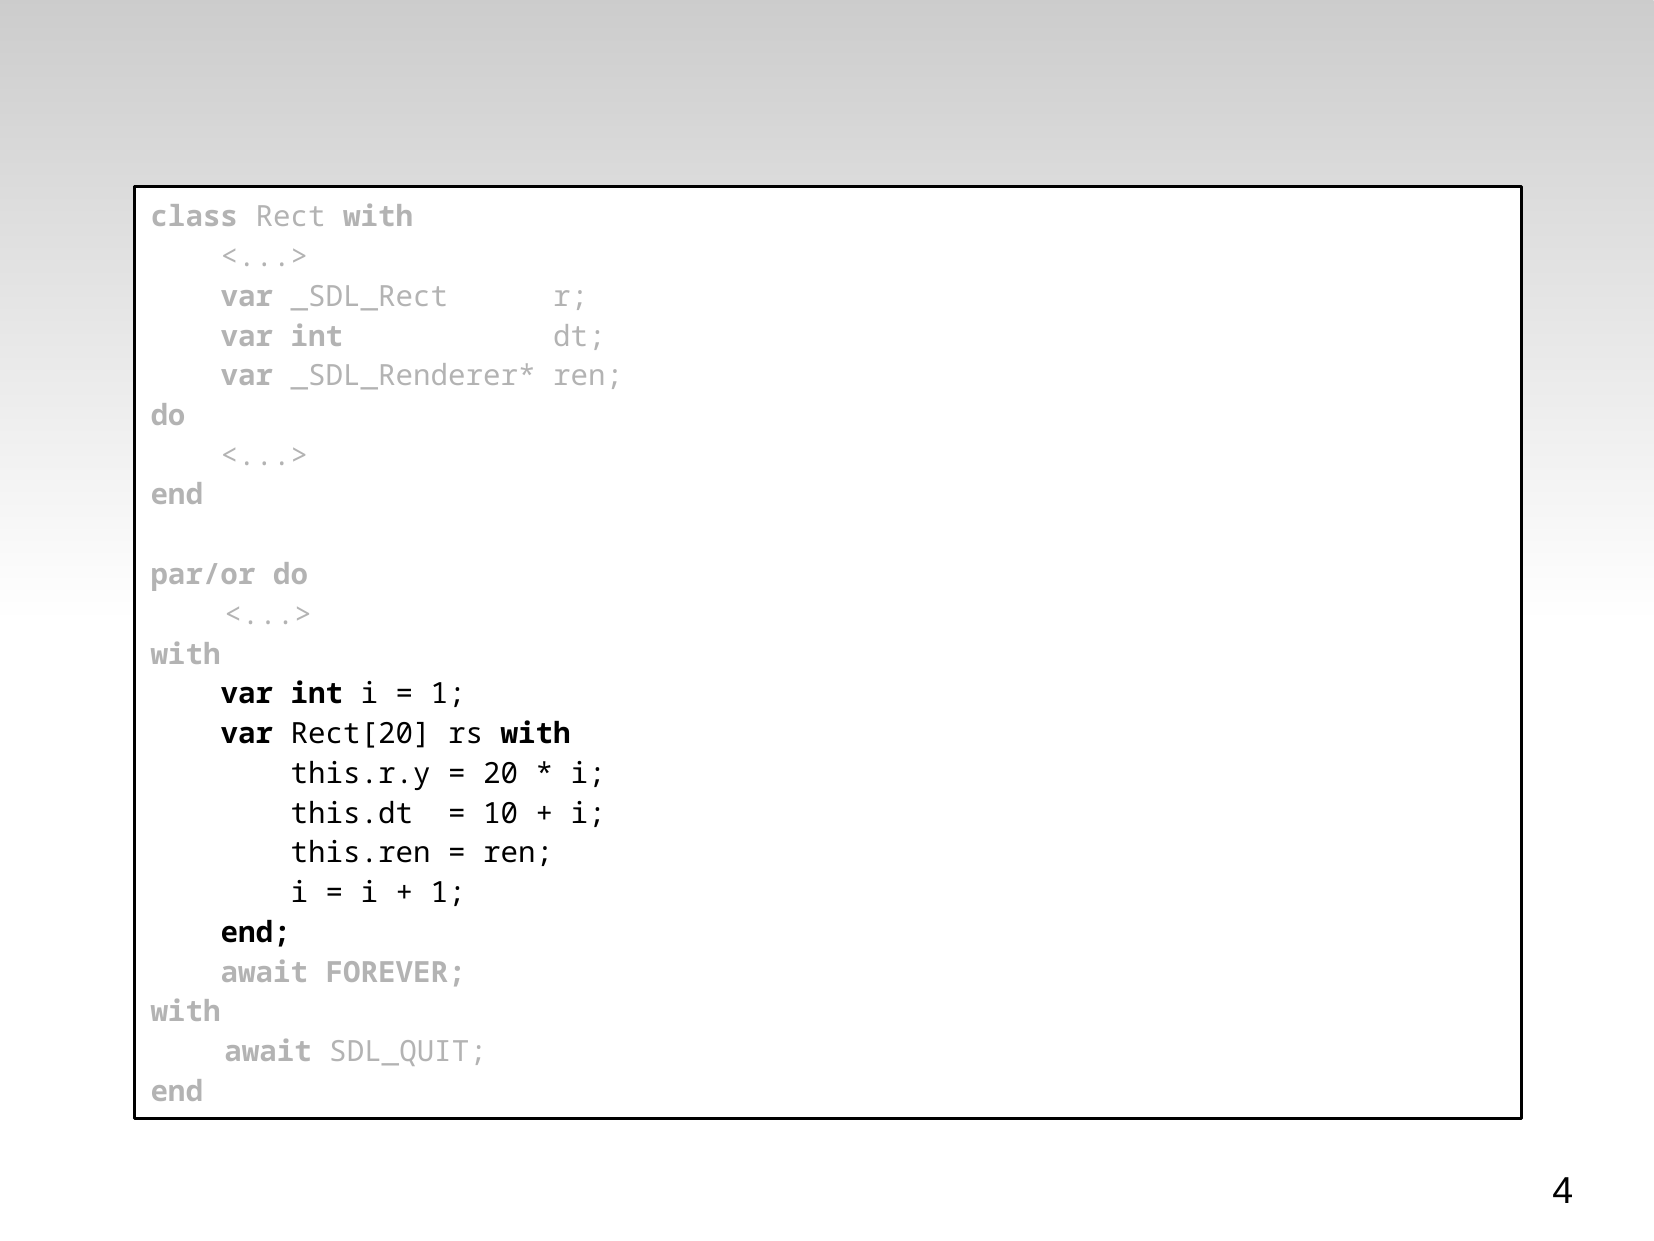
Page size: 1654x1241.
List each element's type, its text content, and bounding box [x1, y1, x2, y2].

text_box class Rect with <...> var _SDL_Rect r; var int dt; var _SDL_Renderer* ren; do <...> end par/or do <...> with var int i = 1; var Rect[20] rs with this.r.y = 20 * i; this.dt = 10 + i; this.ren = ren; i = i + 1; end; await FOREVER; with await SDL_QUIT; end [134, 186, 1522, 1003]
text_box 4 [1537, 1162, 1588, 1220]
